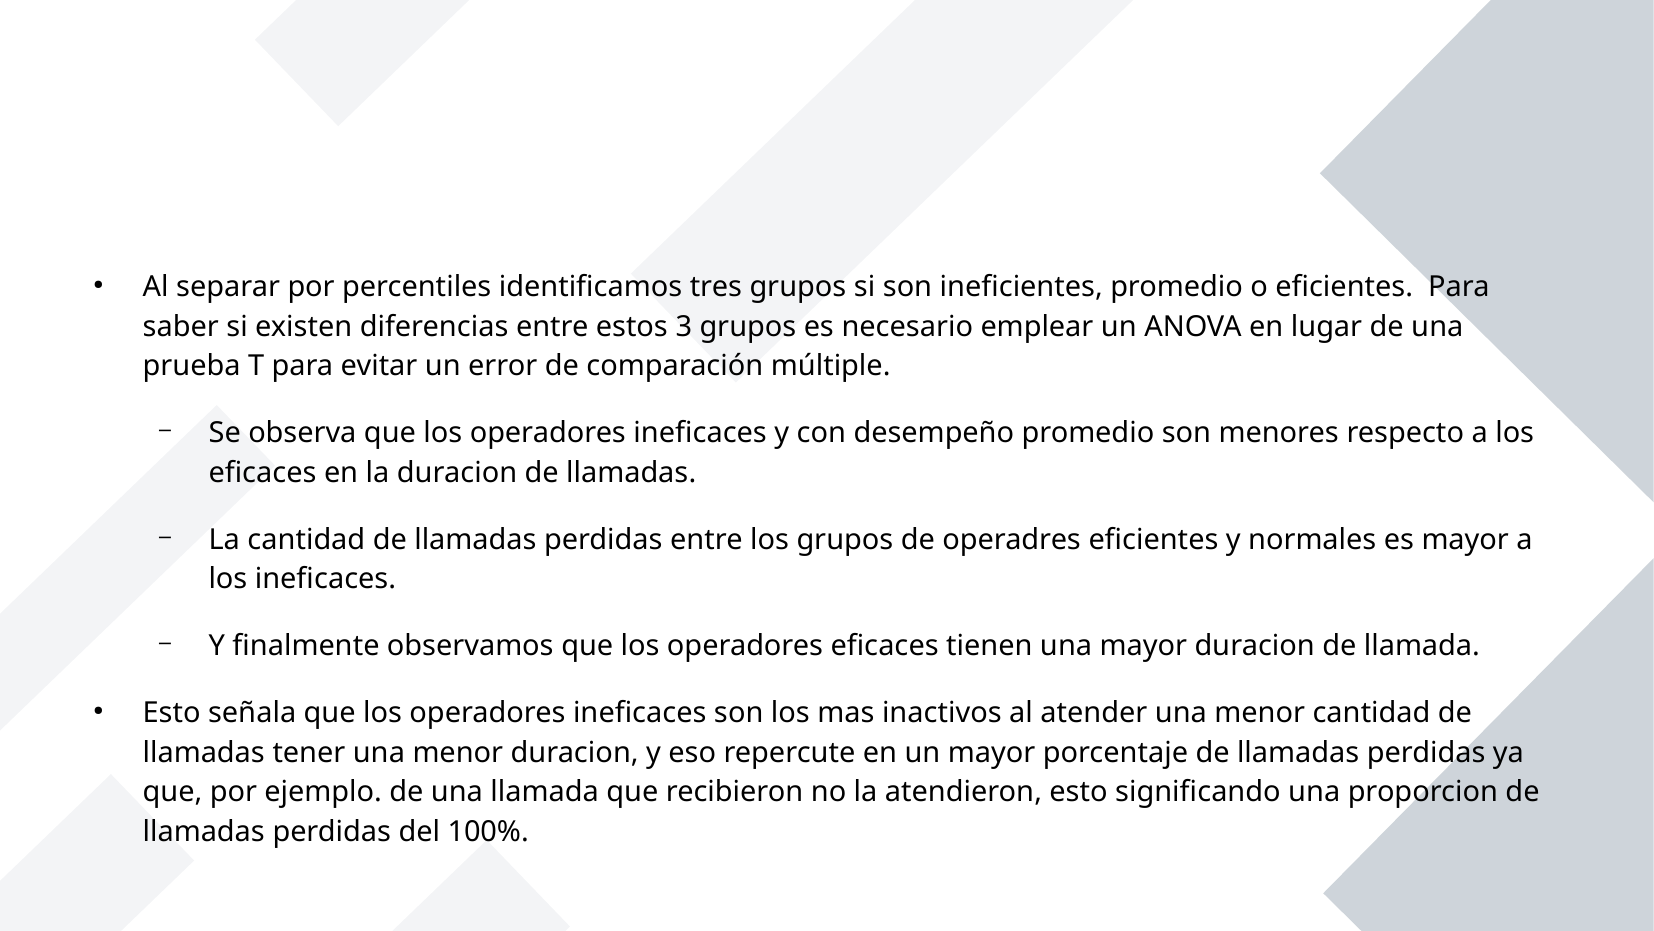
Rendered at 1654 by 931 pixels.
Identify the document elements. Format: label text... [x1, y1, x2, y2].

list Al separar por percentiles identificamos tres grupos si son ineficientes, promedio o eficientes. Para saber si existen diferencias entre estos 3 grupos es necesario emplear un ANOVA en lugar de una prueba T para evitar un error de comparación múltiple. Se observa que los operadores ineficaces y con desempeño promedio son menores respecto a los eficaces en la duracion de llamadas. La cantidad de llamadas perdidas entre los grupos de operadres eficientes y normales es mayor a los ineficaces. Y finalmente observamos que los operadores eficaces tienen una mayor duracion de llamada. Esto señala que los operadores ineficaces son los mas inactivos al atender una menor cantidad de llamadas tener una menor duracion, y eso repercute en un mayor porcentaje de llamadas perdidas ya que, por ejemplo. de una llamada que recibieron no la atendieron, esto significando una proporcion de llamadas perdidas del 100%. [76, 265, 1565, 857]
